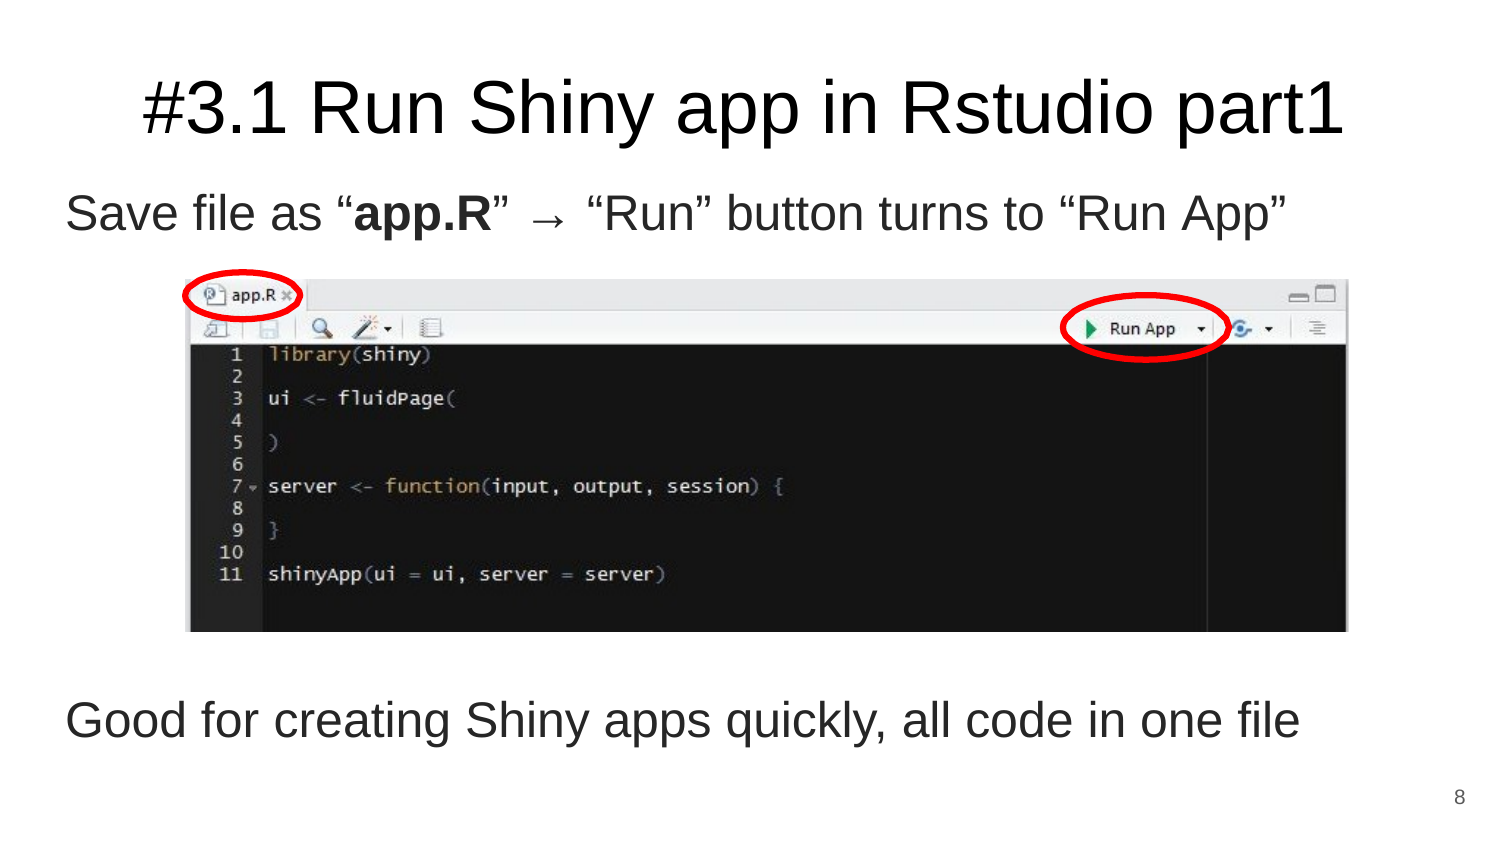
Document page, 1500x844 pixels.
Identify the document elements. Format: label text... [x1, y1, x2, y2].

text_box Save file as “app.R” → “Run” button turns to “Run App” [63, 178, 1289, 241]
text_box [185, 279, 194, 285]
title #3.1 Run Shiny app in Rstudio part1 [141, 56, 1358, 200]
text_box Good for creating Shiny apps quickly, all code in one file [63, 685, 1308, 749]
text_box [185, 279, 1349, 632]
text_box [189, 279, 296, 316]
slide_number <number> [1438, 783, 1470, 844]
